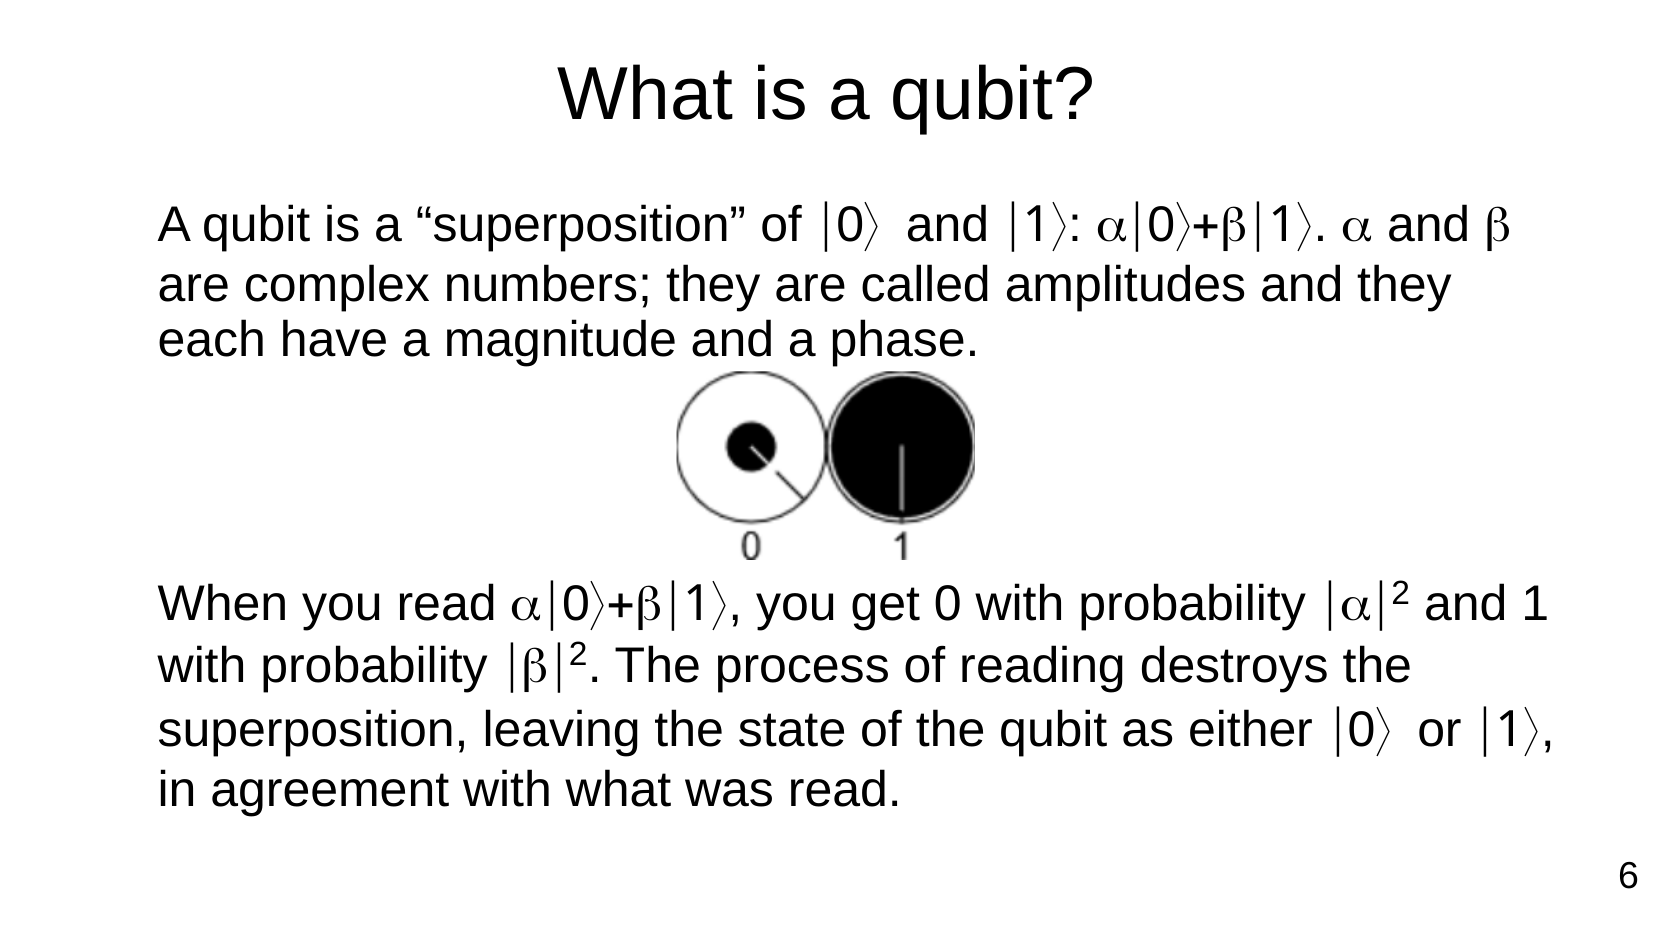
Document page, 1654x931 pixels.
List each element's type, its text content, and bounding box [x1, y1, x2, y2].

title What is a qubit? [82, 37, 1571, 151]
list A qubit is a “superposition” of |0 and |1: a|0+b|1. a and b are complex numbers; they are called amplitudes and they each have a magnitude and a phase. When you read a|0+b|1, you get 0 with probability |a|2 and 1 with probability |b|2. The process of reading destroys the superposition, leaving the state of the qubit as either |0 or |1, in agreement with what was read. [86, 187, 1575, 826]
picture [676, 371, 975, 561]
